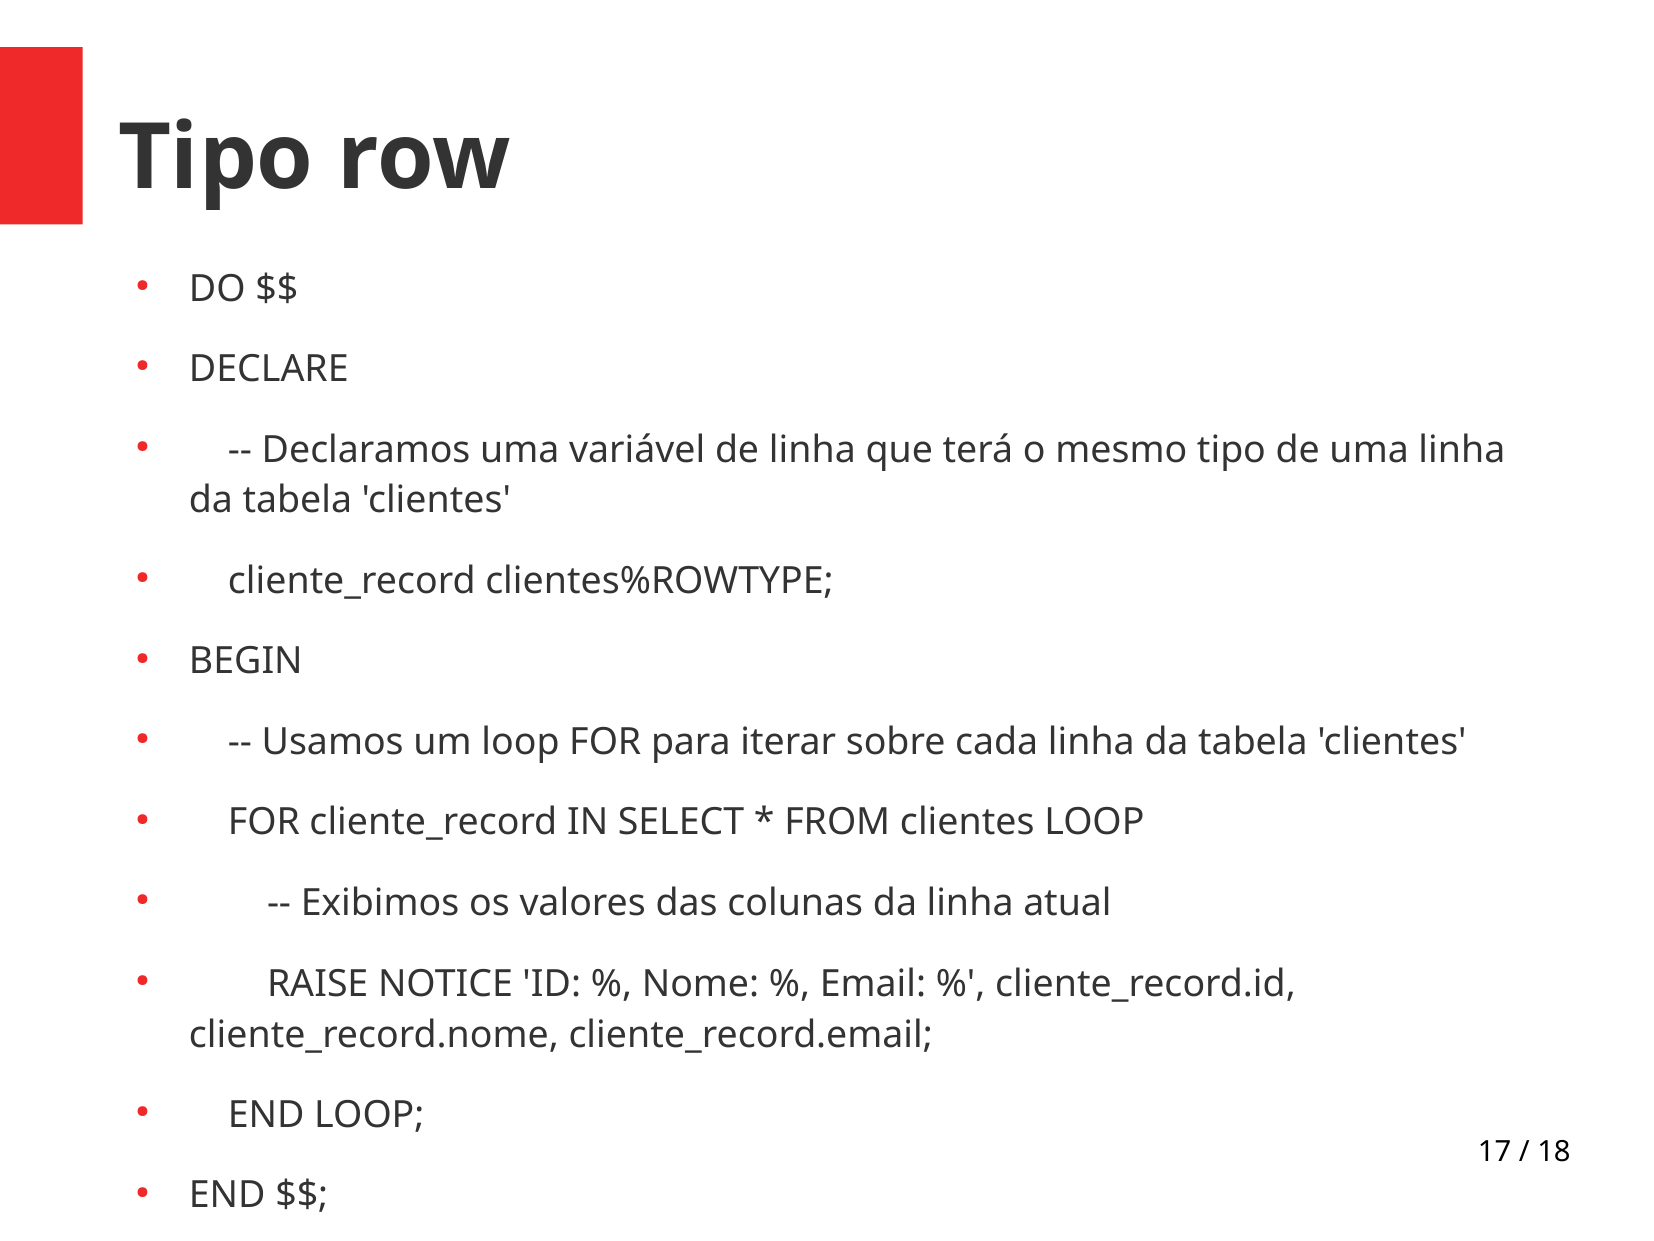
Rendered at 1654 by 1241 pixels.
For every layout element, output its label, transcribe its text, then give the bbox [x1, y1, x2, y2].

list DO $$ DECLARE -- Declaramos uma variável de linha que terá o mesmo tipo de uma linha da tabela 'clientes' cliente_record clientes%ROWTYPE; BEGIN -- Usamos um loop FOR para iterar sobre cada linha da tabela 'clientes' FOR cliente_record IN SELECT * FROM clientes LOOP -- Exibimos os valores das colunas da linha atual RAISE NOTICE 'ID: %, Nome: %, Email: %', cliente_record.id, cliente_record.nome, cliente_record.email; END LOOP; END $$; [118, 261, 1536, 981]
title Tipo row [118, 49, 1571, 257]
